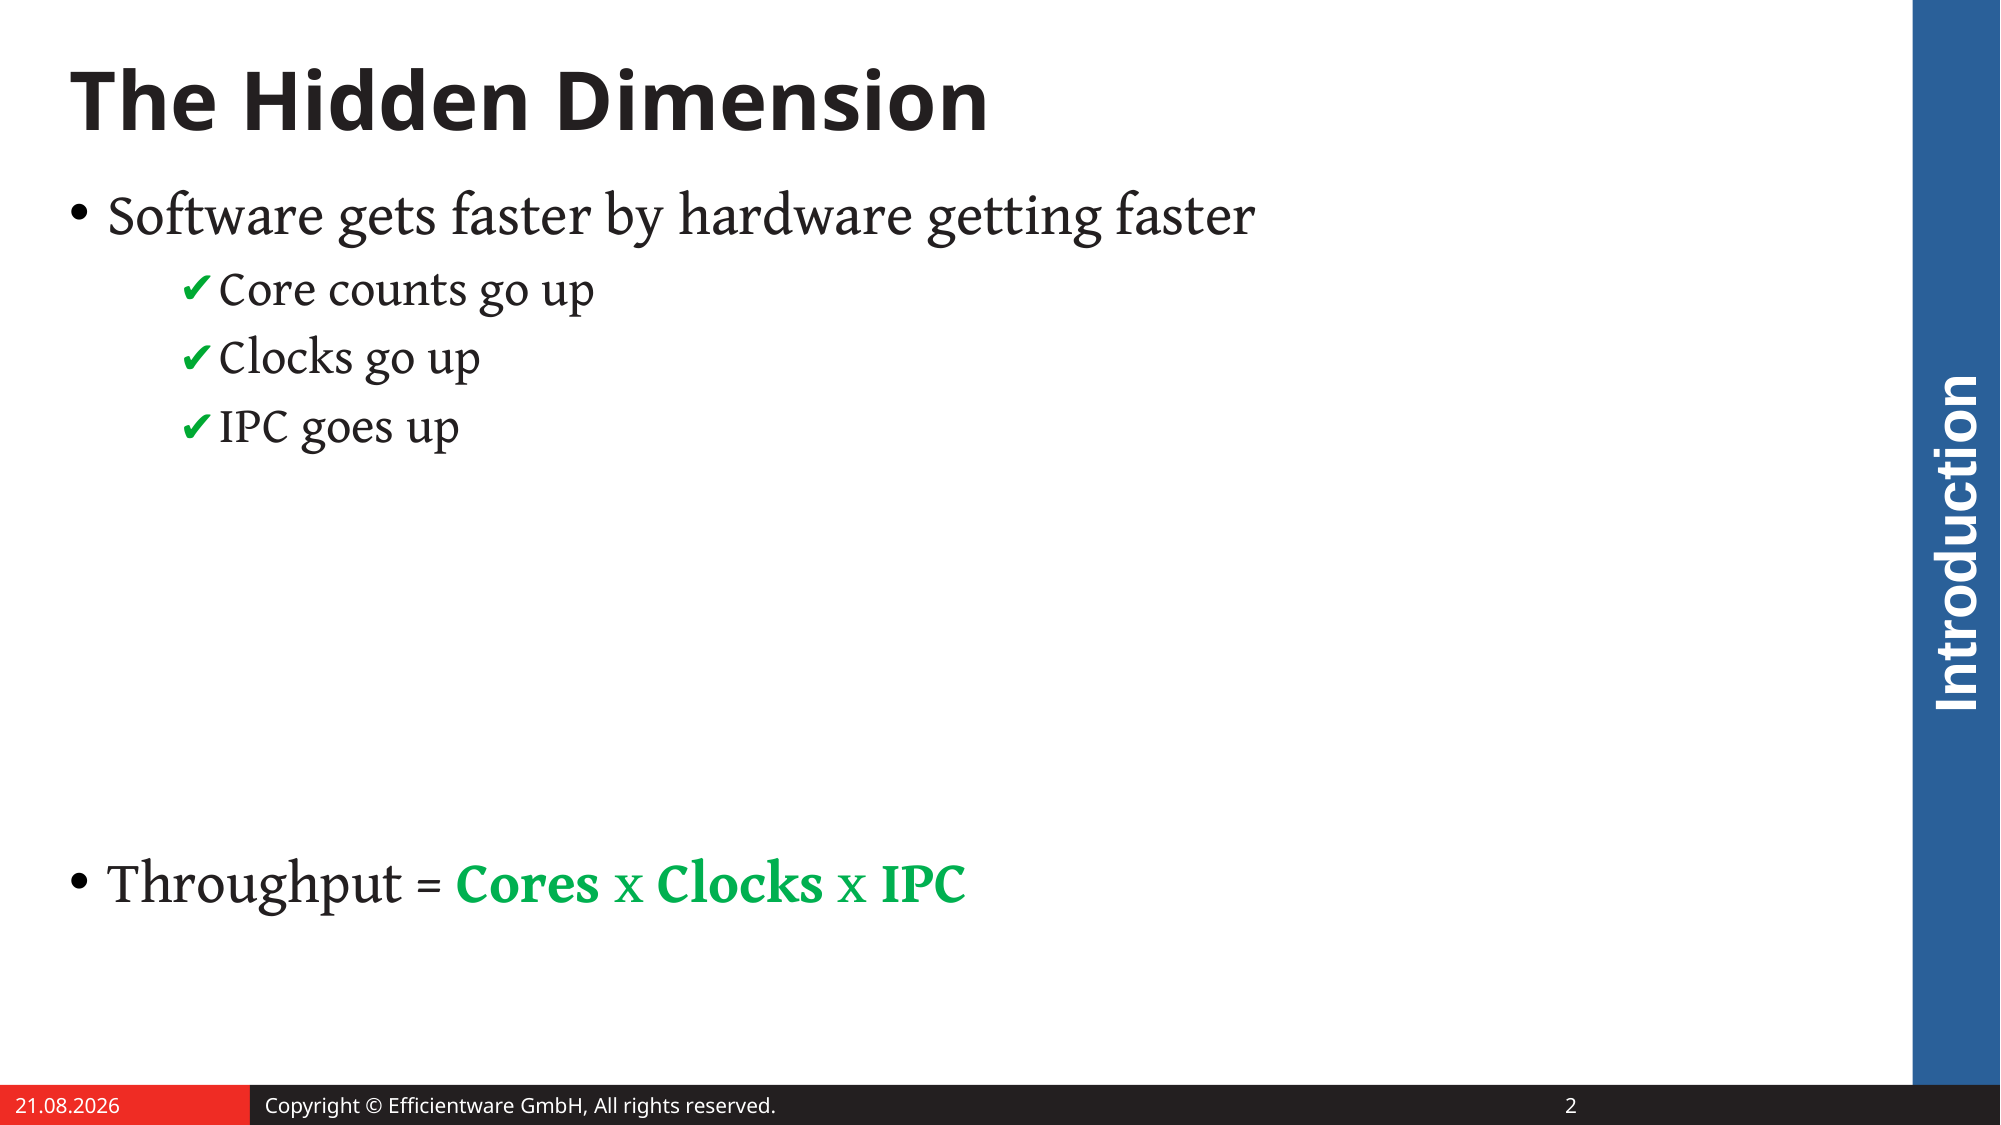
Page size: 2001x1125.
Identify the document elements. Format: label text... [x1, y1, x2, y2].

list Software gets faster by hardware getting faster Core counts go up Clocks go up IPC goes up Throughput = Cores x Clocks x IPC [55, 176, 1912, 1063]
slide_number <number> [1550, 1084, 2000, 1125]
slide_number 02.11.2025 [0, 1084, 249, 1125]
footer Copyright © Efficientware GmbH, All rights reserved. [249, 1084, 1550, 1125]
text_box Introduction [1912, 0, 2000, 1084]
title The Hidden Dimension [55, 52, 1912, 156]
